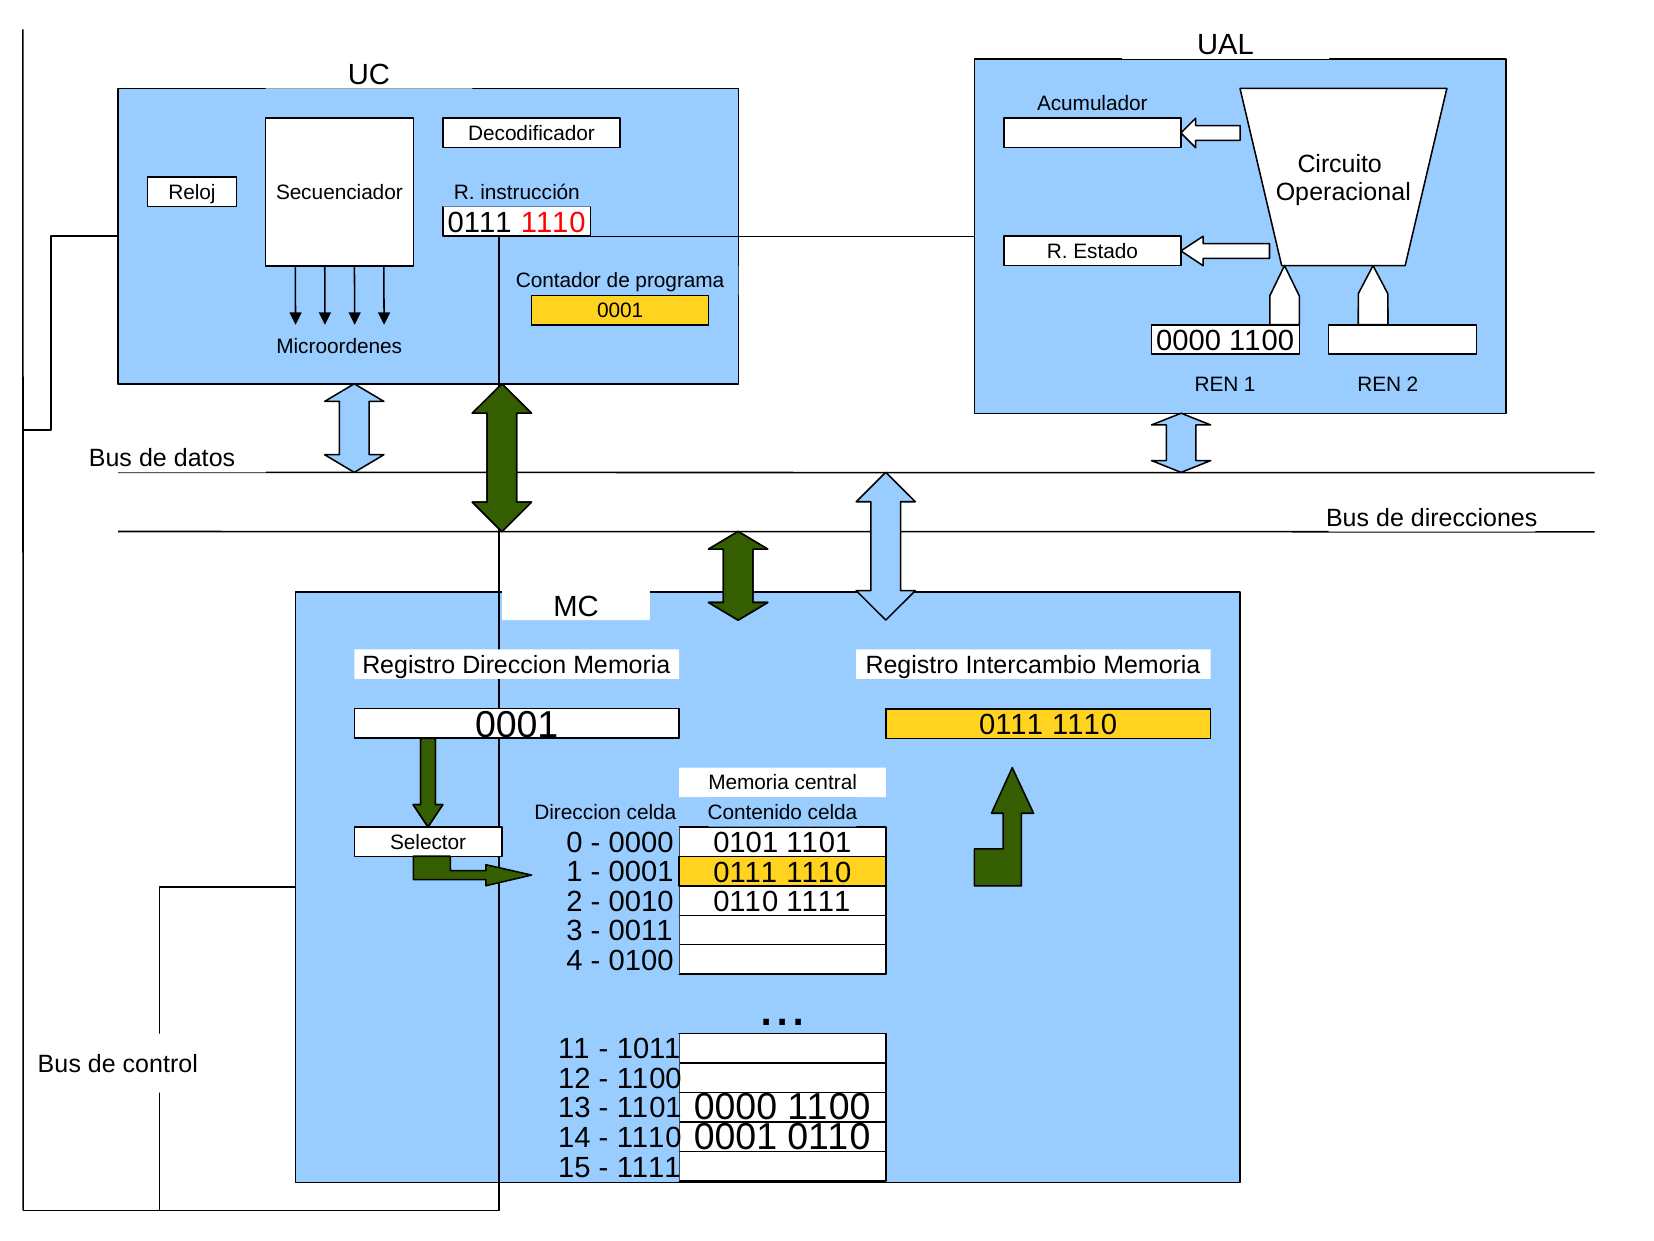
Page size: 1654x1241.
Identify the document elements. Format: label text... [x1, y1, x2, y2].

text_box 0111 1110 [442, 207, 591, 237]
text_box Secuenciador [265, 118, 414, 266]
text_box Registro Intercambio Memoria [856, 649, 1211, 679]
text_box Direccion celda [531, 797, 680, 827]
text_box Acumulador [1003, 88, 1181, 118]
text_box Bus de datos [59, 442, 266, 473]
text_box Bus de control [29, 1033, 207, 1093]
text_box 0000 1100 [1151, 324, 1300, 355]
text_box Microordenes [265, 330, 414, 361]
text_box 1 - 0001 [560, 856, 679, 885]
text_box 11 - 1011 [560, 1033, 680, 1062]
text_box 14 - 1110 [560, 1122, 680, 1151]
text_box 0 - 0000 [560, 827, 680, 856]
text_box MC [502, 590, 650, 621]
text_box Registro Direccion Memoria [354, 649, 680, 679]
text_box Reloj [147, 177, 237, 207]
text_box Circuito Operacional [1240, 88, 1447, 266]
text_box 0001 [531, 295, 709, 325]
text_box Decodificador [442, 118, 621, 148]
text_box 15 - 1111 [560, 1151, 680, 1182]
text_box [472, 237, 739, 532]
text_box 0111 1110 [679, 856, 886, 887]
text_box 0110 1111 [680, 887, 886, 915]
text_box [118, 88, 739, 473]
text_box 0111 1110 [885, 708, 1211, 739]
text_box 0101 1101 [680, 826, 886, 856]
text_box 12 - 1100 [560, 1062, 680, 1092]
text_box 2 - 0010 [560, 885, 680, 915]
text_box 13 - 1101 [560, 1092, 680, 1122]
text_box [974, 59, 1507, 473]
text_box Contador de programa [502, 265, 739, 296]
text_box Contenido celda [708, 797, 857, 827]
text_box R. Estado [1003, 236, 1181, 266]
text_box 0001 0110 [680, 1122, 886, 1151]
text_box [295, 472, 1241, 1183]
text_box 0001 [354, 708, 680, 739]
text_box Memoria central [679, 767, 886, 798]
text_box R. instrucción [442, 177, 591, 207]
text_box UC [265, 59, 473, 89]
text_box 0000 1100 [680, 1092, 886, 1122]
text_box UAL [1122, 29, 1329, 59]
text_box 4 - 0100 [560, 944, 680, 975]
text_box Bus de direcciones [1328, 502, 1536, 532]
text_box 3 - 0011 [560, 915, 680, 944]
text_box Selector [354, 826, 503, 857]
